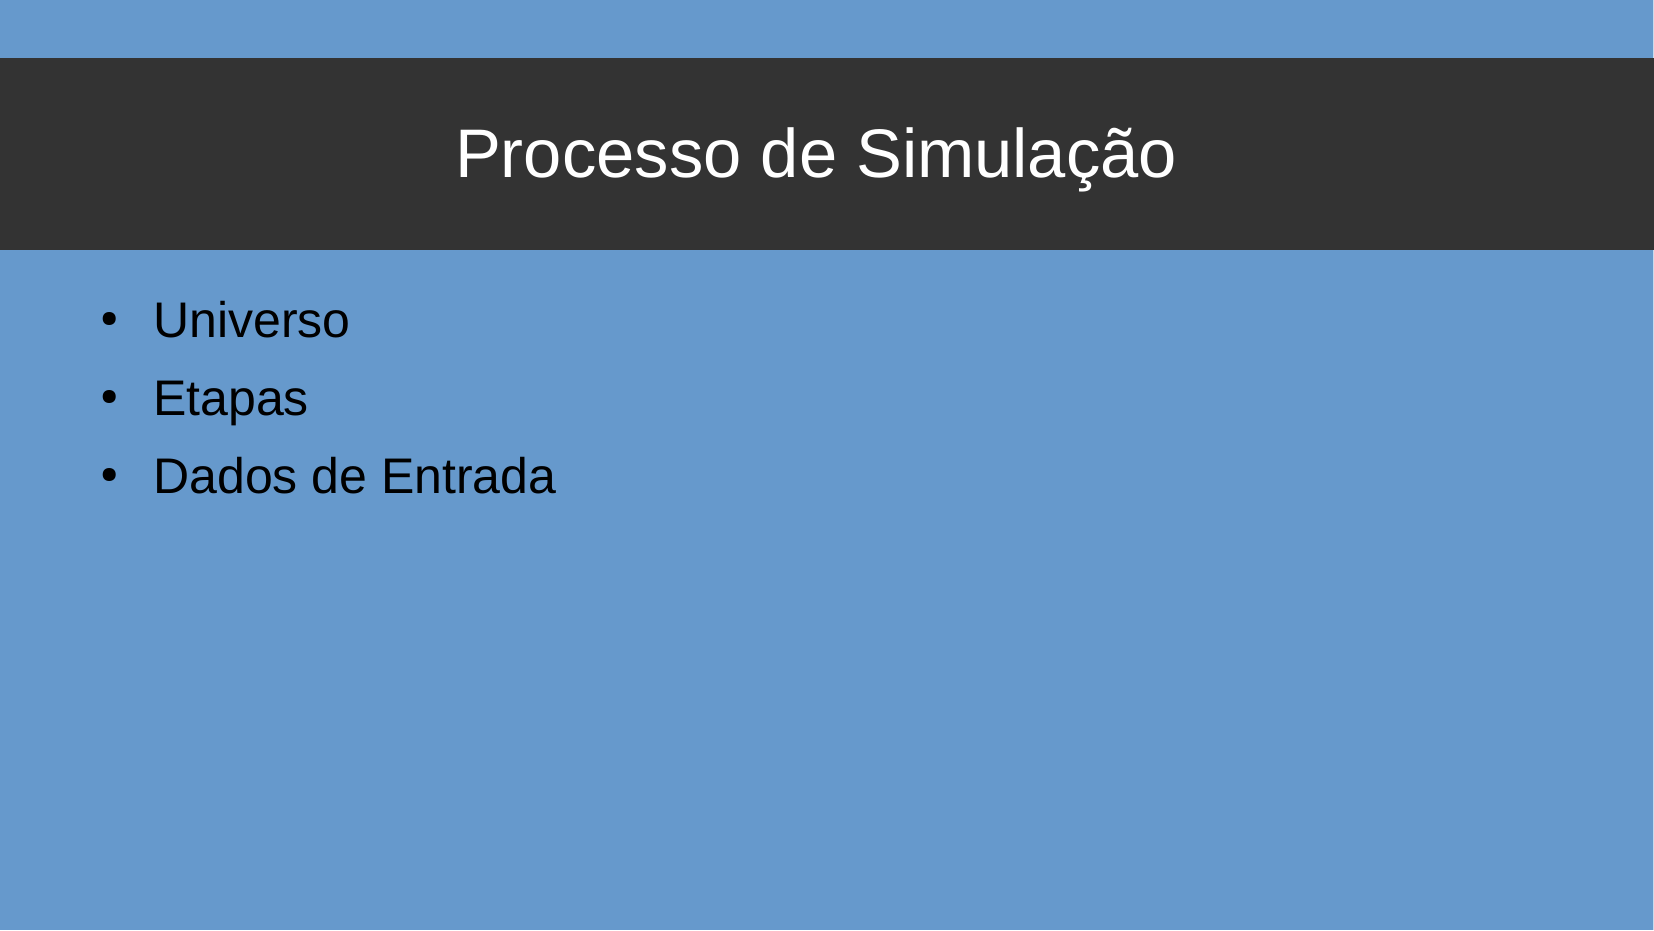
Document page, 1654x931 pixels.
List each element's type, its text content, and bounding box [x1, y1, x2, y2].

list Universo Etapas Dados de Entrada [82, 292, 1571, 889]
text_box [0, 58, 1654, 250]
title Processo de Simulação [72, 69, 1561, 239]
